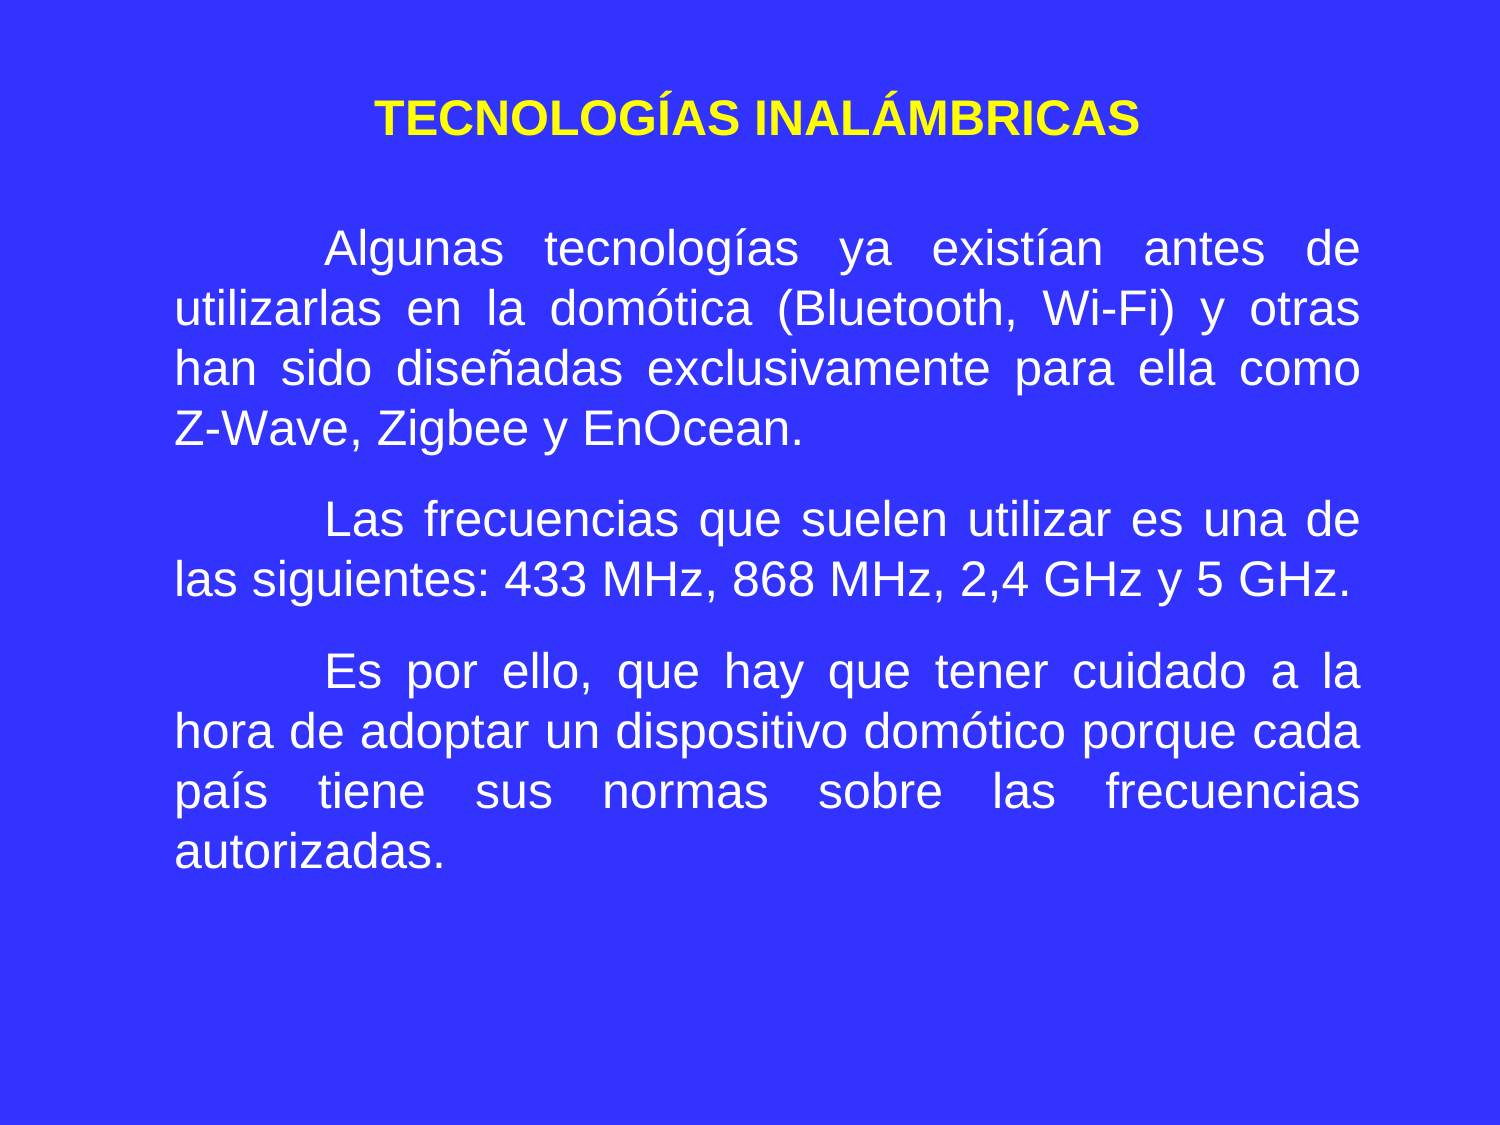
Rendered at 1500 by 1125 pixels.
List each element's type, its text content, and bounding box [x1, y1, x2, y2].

text_box Algunas tecnologías ya existían antes de utilizarlas en la domótica (Bluetooth, Wi-Fi) y otras han sido diseñadas exclusivamente para ella como Z-Wave, Zigbee y EnOcean. Las frecuencias que suelen utilizar es una de las siguientes: 433 MHz, 868 MHz, 2,4 GHz y 5 GHz. Es por ello, que hay que tener cuidado a la hora de adoptar un dispositivo domótico porque cada país tiene sus normas sobre las frecuencias autorizadas. [159, 207, 1377, 886]
text_box TECNOLOGÍAS INALÁMBRICAS [360, 78, 1164, 154]
